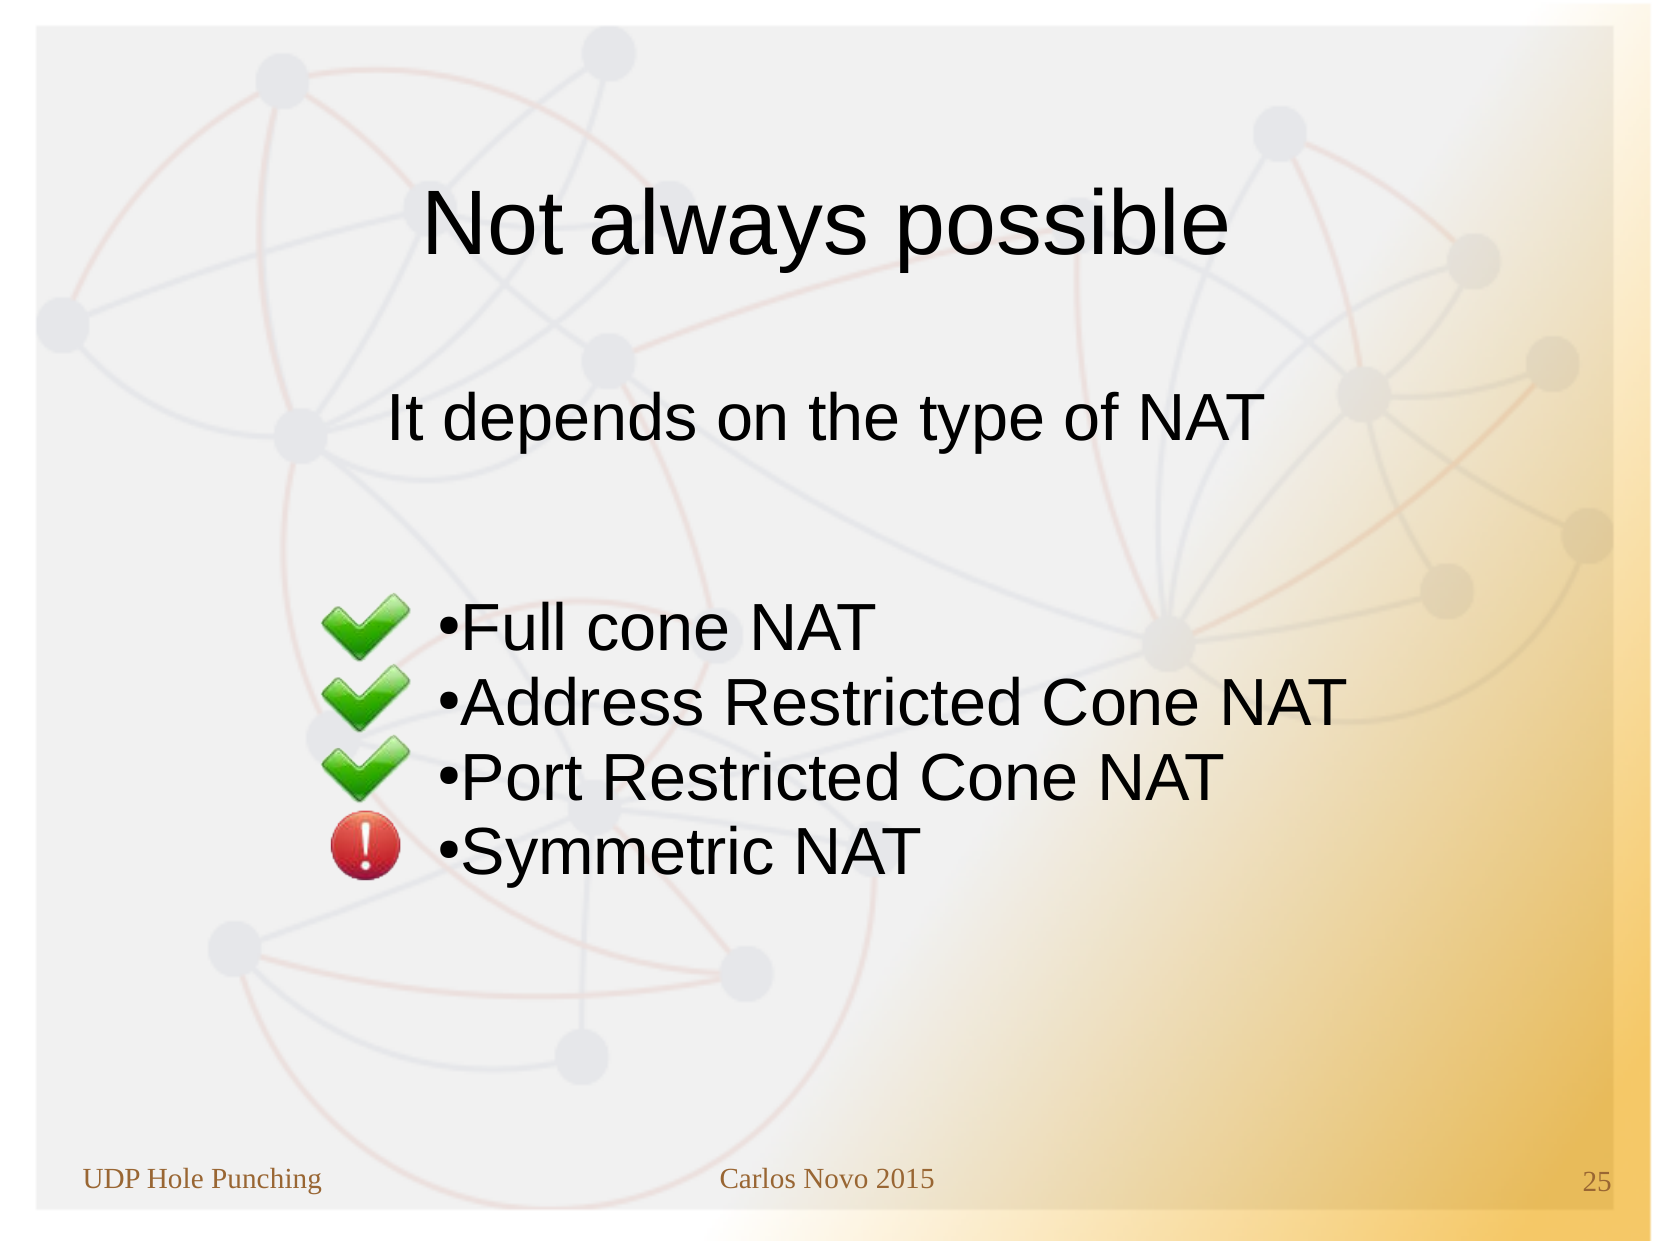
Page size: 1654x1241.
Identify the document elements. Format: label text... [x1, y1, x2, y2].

title It depends on the type of NAT [82, 374, 1571, 461]
title Not always possible [82, 119, 1571, 327]
text_box Full cone NAT Address Restricted Cone NAT Port Restricted Cone NAT Symmetric NAT [437, 573, 1358, 981]
picture [0, 0, 1654, 1241]
